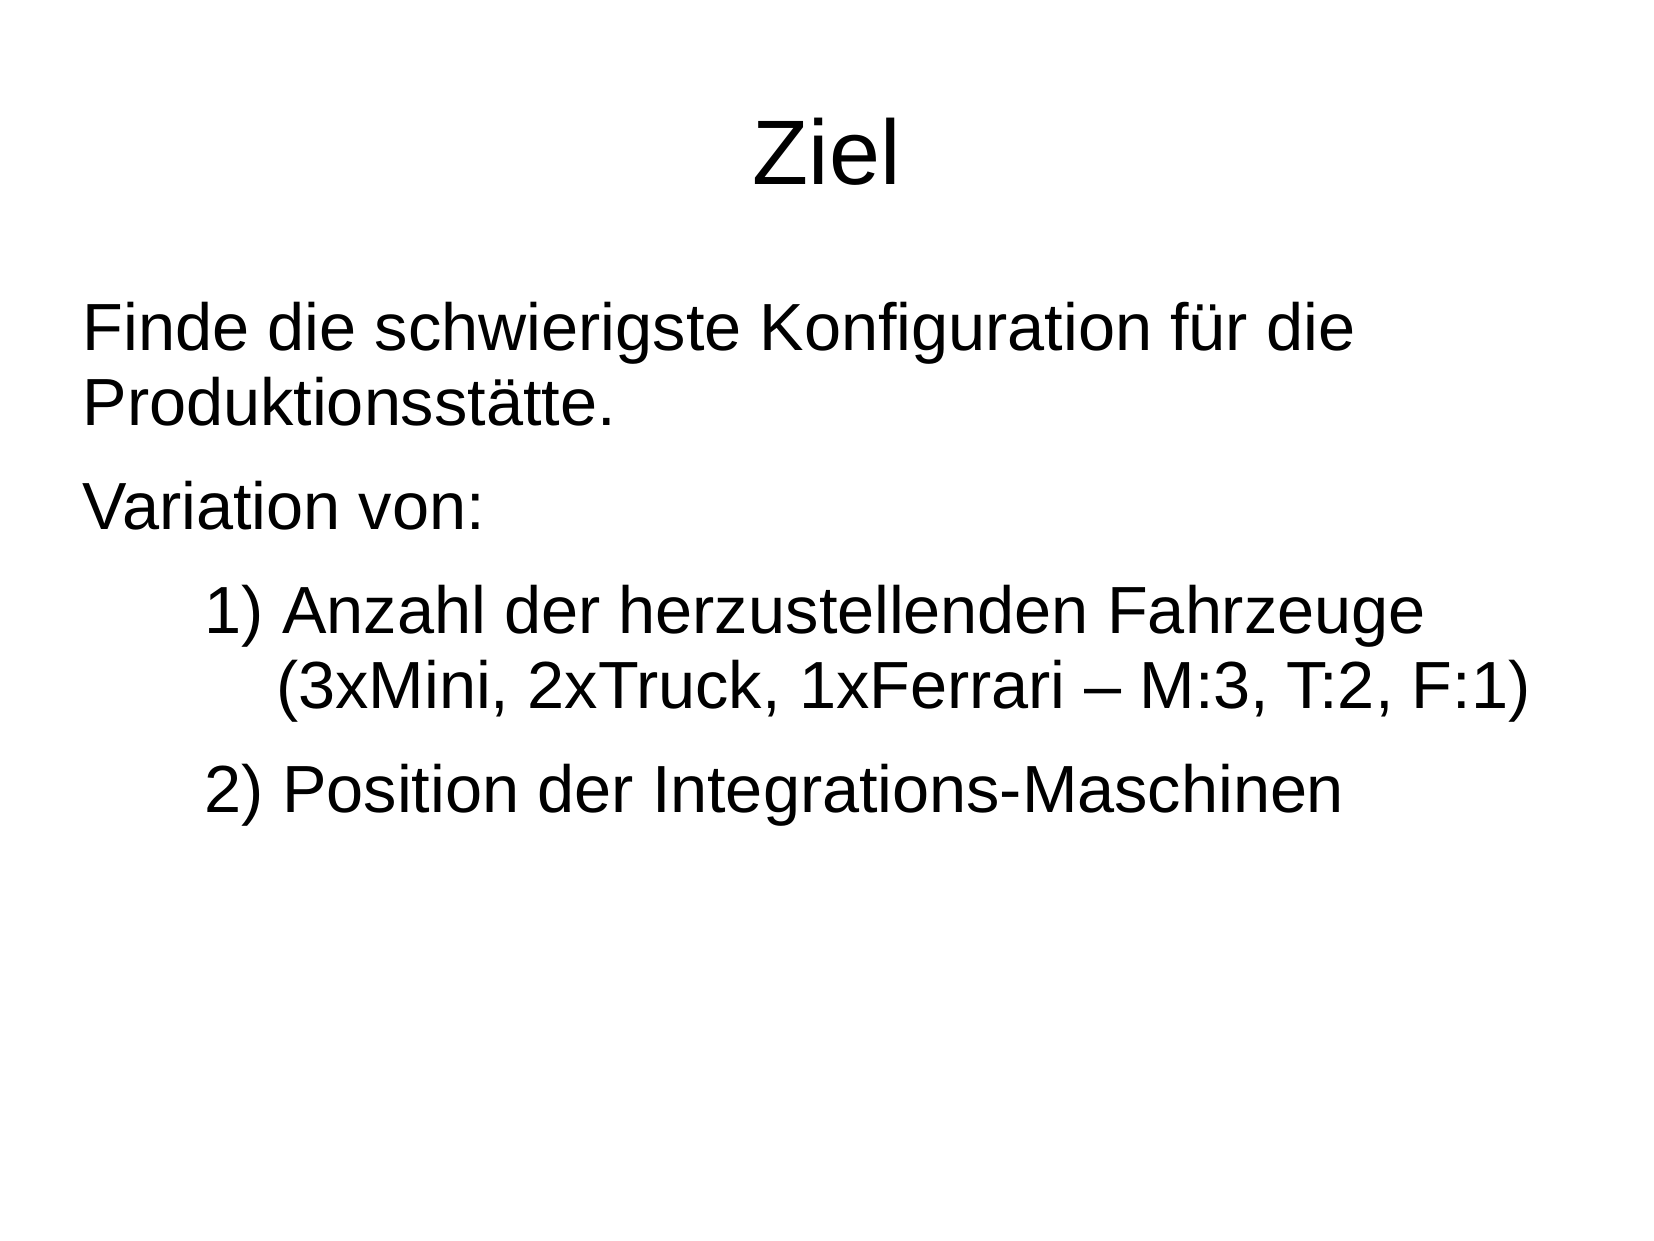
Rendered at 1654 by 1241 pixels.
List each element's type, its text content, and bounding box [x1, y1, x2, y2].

title Ziel [82, 49, 1571, 257]
list Finde die schwierigste Konfiguration für die Produktionsstätte. Variation von: Anzahl der herzustellenden Fahrzeuge (3xMini, 2xTruck, 1xFerrari – M:3, T:2, F:1) Position der Integrations-Maschinen [82, 290, 1571, 1109]
